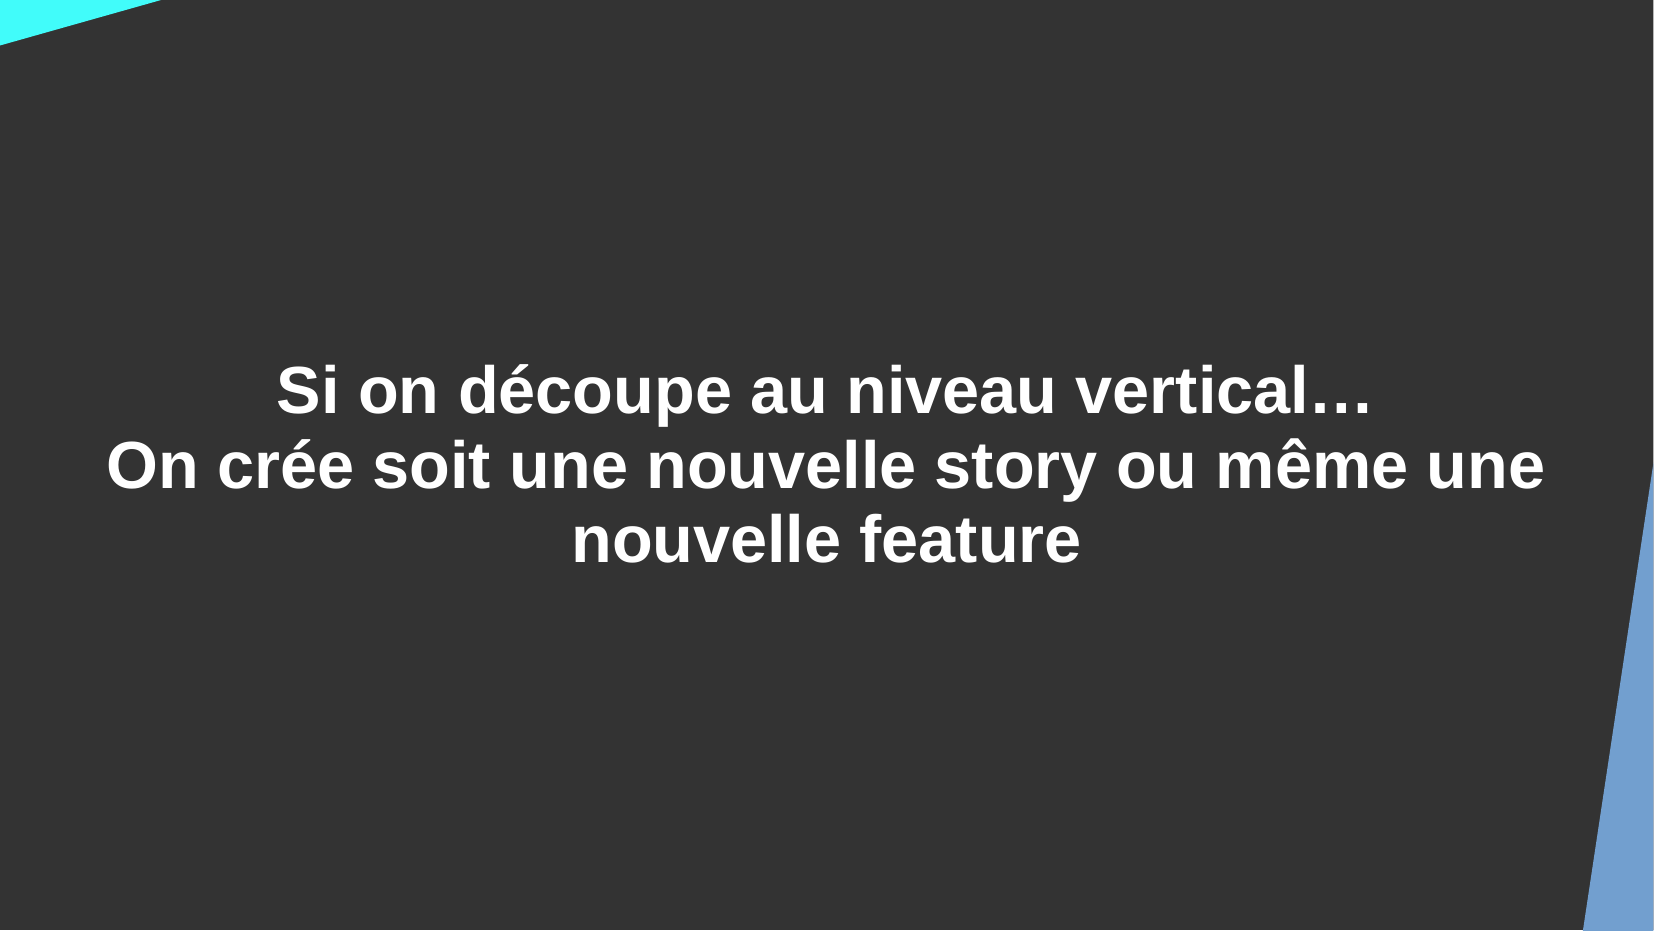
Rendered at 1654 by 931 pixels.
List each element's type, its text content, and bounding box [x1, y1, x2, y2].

title Si on découpe au niveau vertical… On crée soit une nouvelle story ou même une nouvelle feature [31, 352, 1622, 578]
text_box [1582, 459, 1654, 931]
text_box [0, 0, 162, 46]
